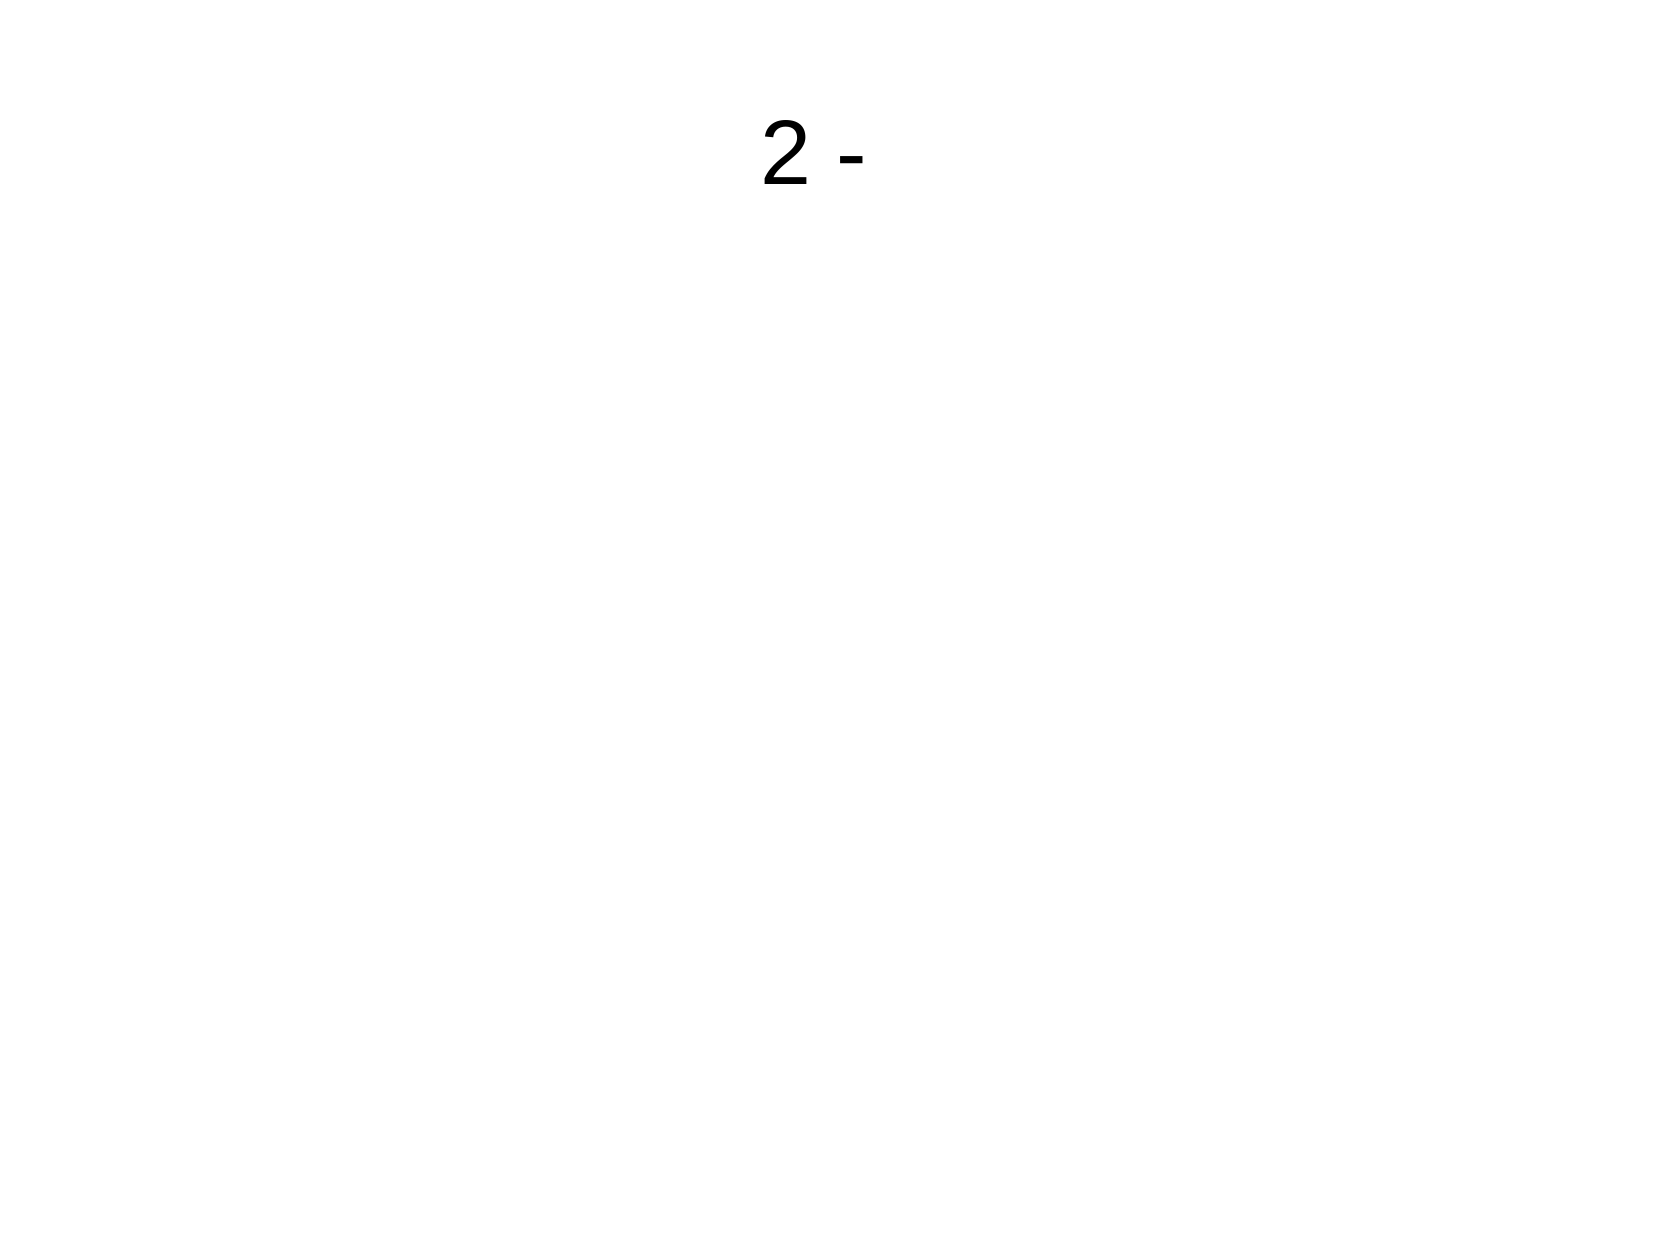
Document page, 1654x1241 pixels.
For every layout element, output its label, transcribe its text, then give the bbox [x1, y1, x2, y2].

title 2 - [82, 49, 1571, 257]
